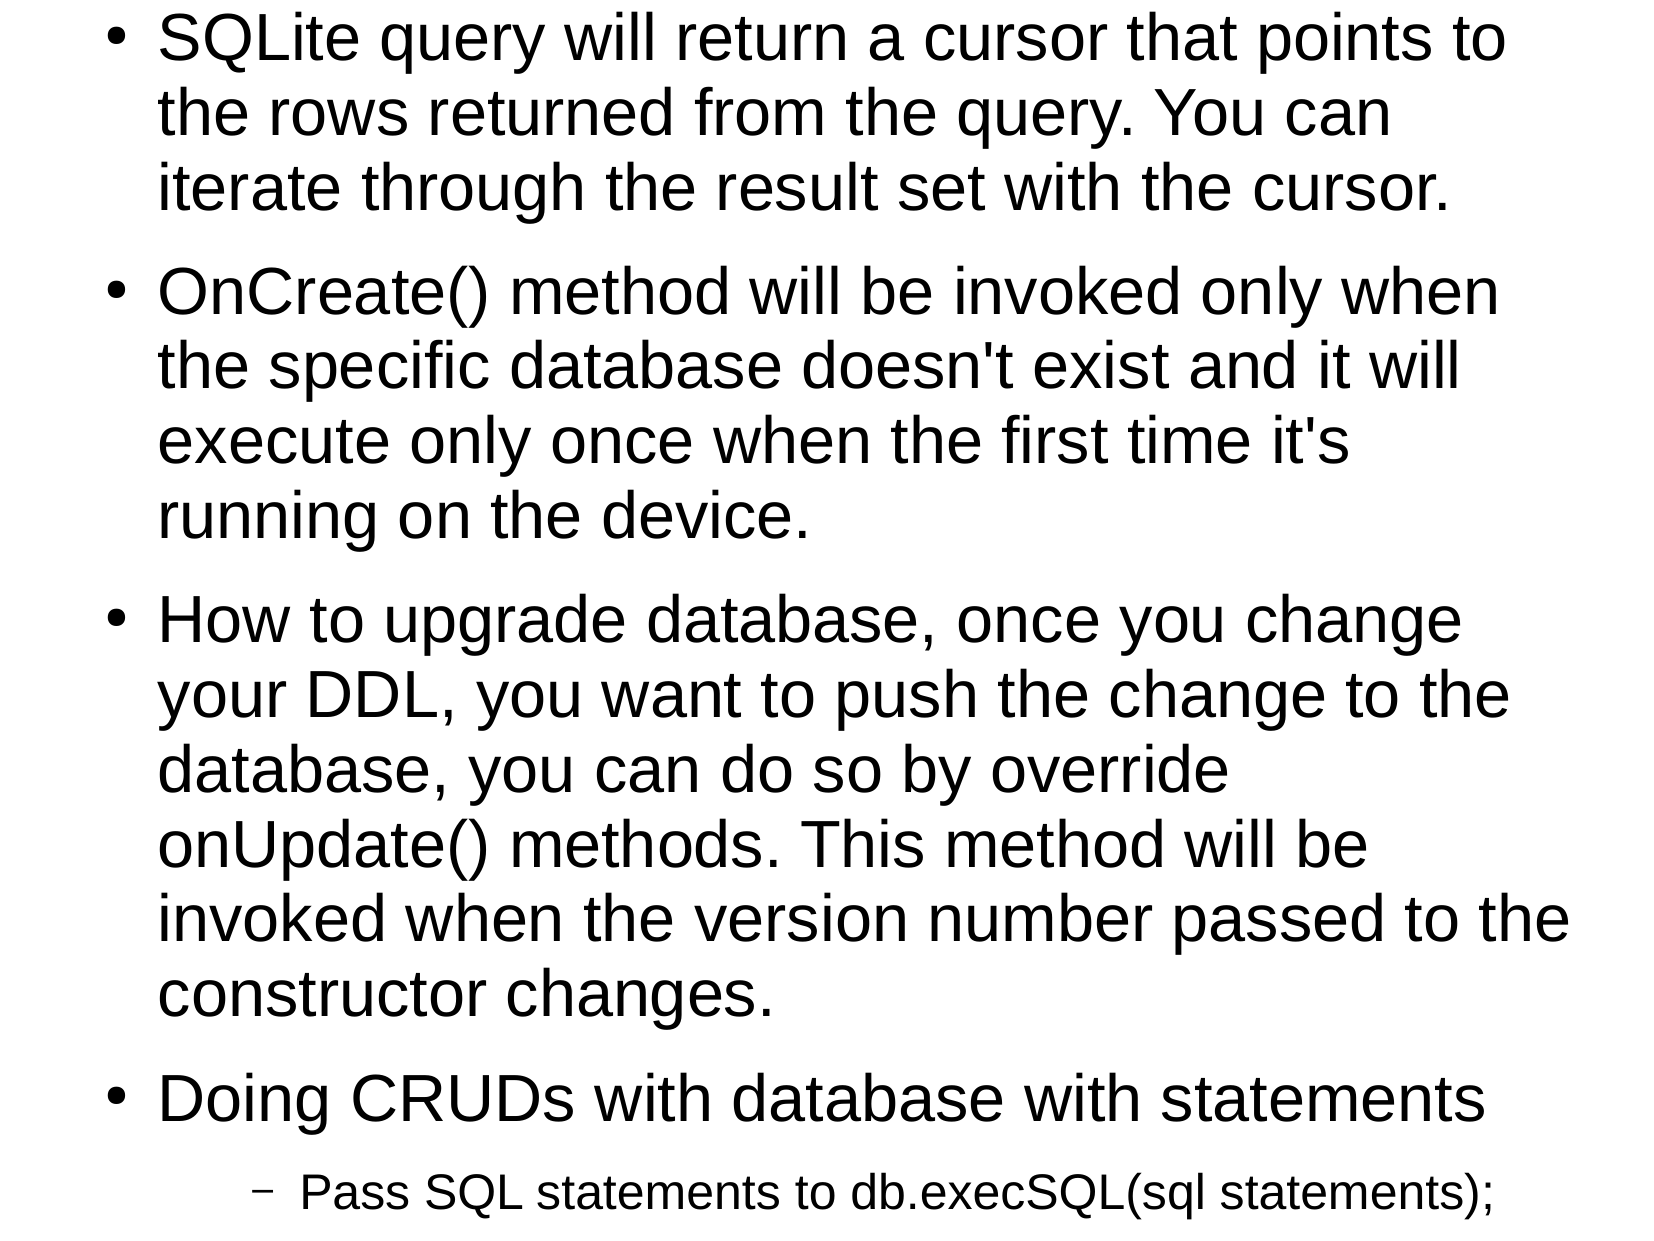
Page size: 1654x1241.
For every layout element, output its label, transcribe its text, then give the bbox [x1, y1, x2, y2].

list SQLite query will return a cursor that points to the rows returned from the query. You can iterate through the result set with the cursor. OnCreate() method will be invoked only when the specific database doesn't exist and it will execute only once when the first time it's running on the device. How to upgrade database, once you change your DDL, you want to push the change to the database, you can do so by override onUpdate() methods. This method will be invoked when the version number passed to the constructor changes. Doing CRUDs with database with statements Pass SQL statements to db.execSQL(sql statements); [86, 0, 1576, 1221]
